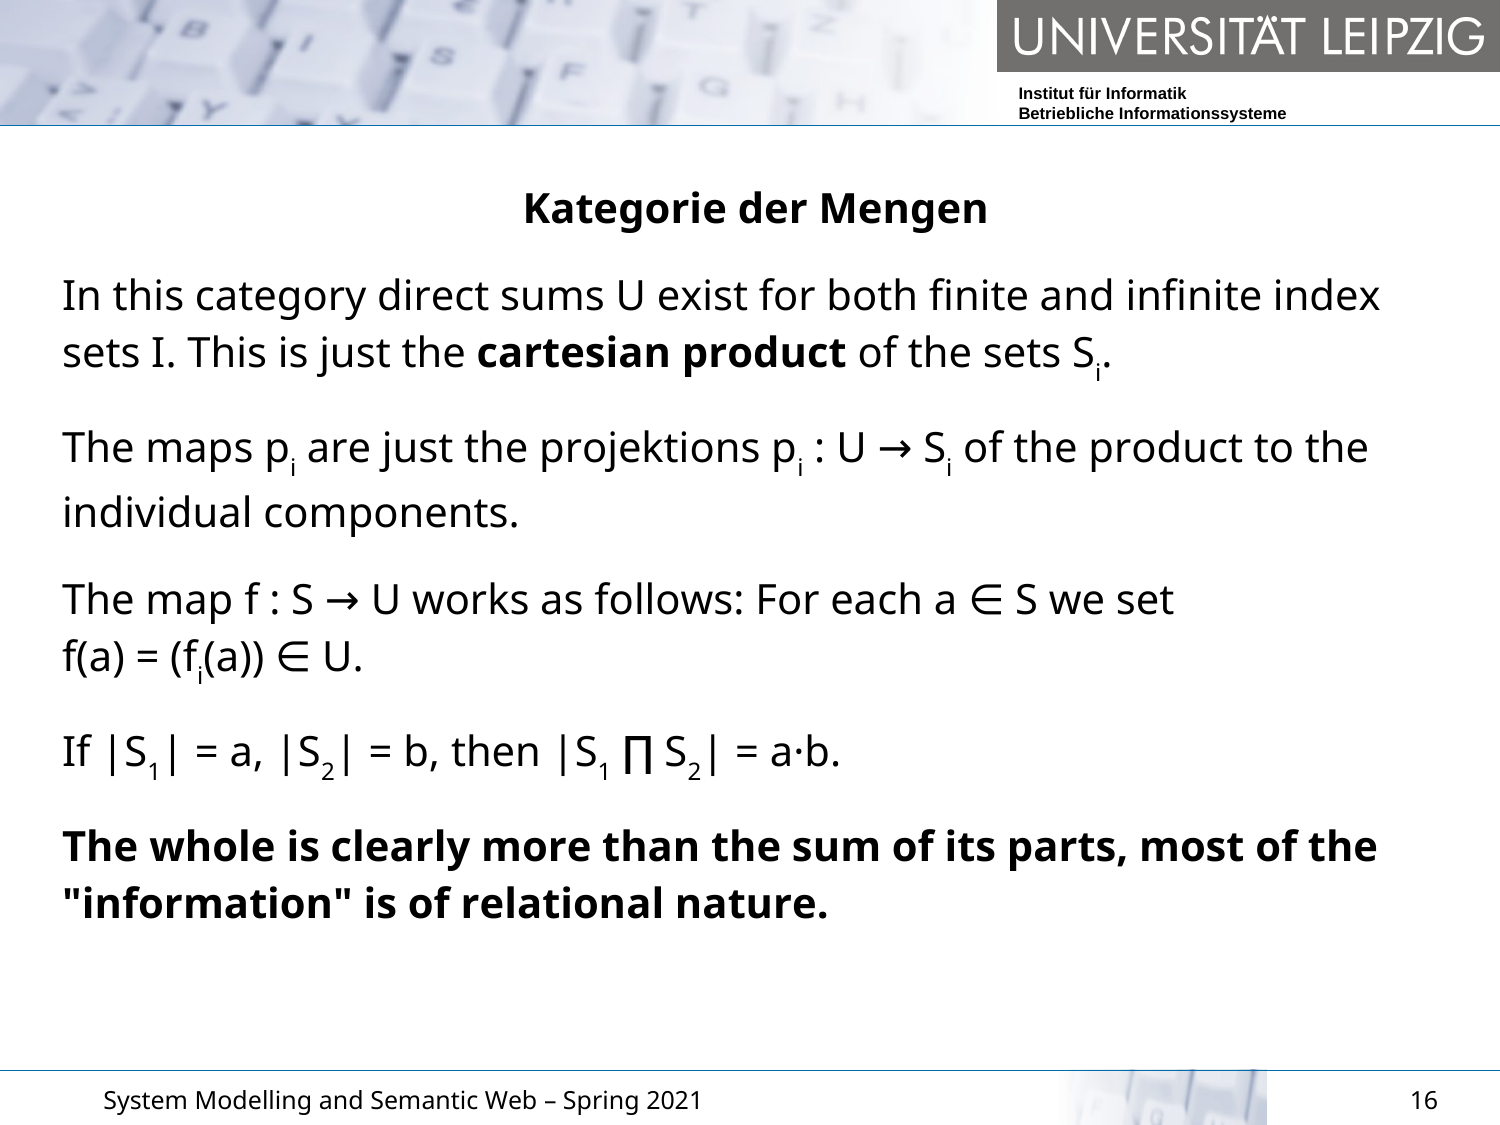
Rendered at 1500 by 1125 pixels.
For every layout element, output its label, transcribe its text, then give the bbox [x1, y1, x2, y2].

picture [1057, 1071, 1267, 1125]
list Kategorie der Mengen In this category direct sums U exist for both finite and infinite index sets I. This is just the cartesian product of the sets Si. The maps pi are just the projektions pi : U → Si of the product to the individual components. The map f : S → U works as follows: For each a ∈ S we set f(a) = (fi(a)) ∈ U. If |S1| = a, |S2| = b, then |S1 ∏ S2| = a·b. The whole is clearly more than the sum of its parts, most of the "information" is of relational nature. [47, 171, 1465, 928]
picture [0, 0, 1500, 125]
